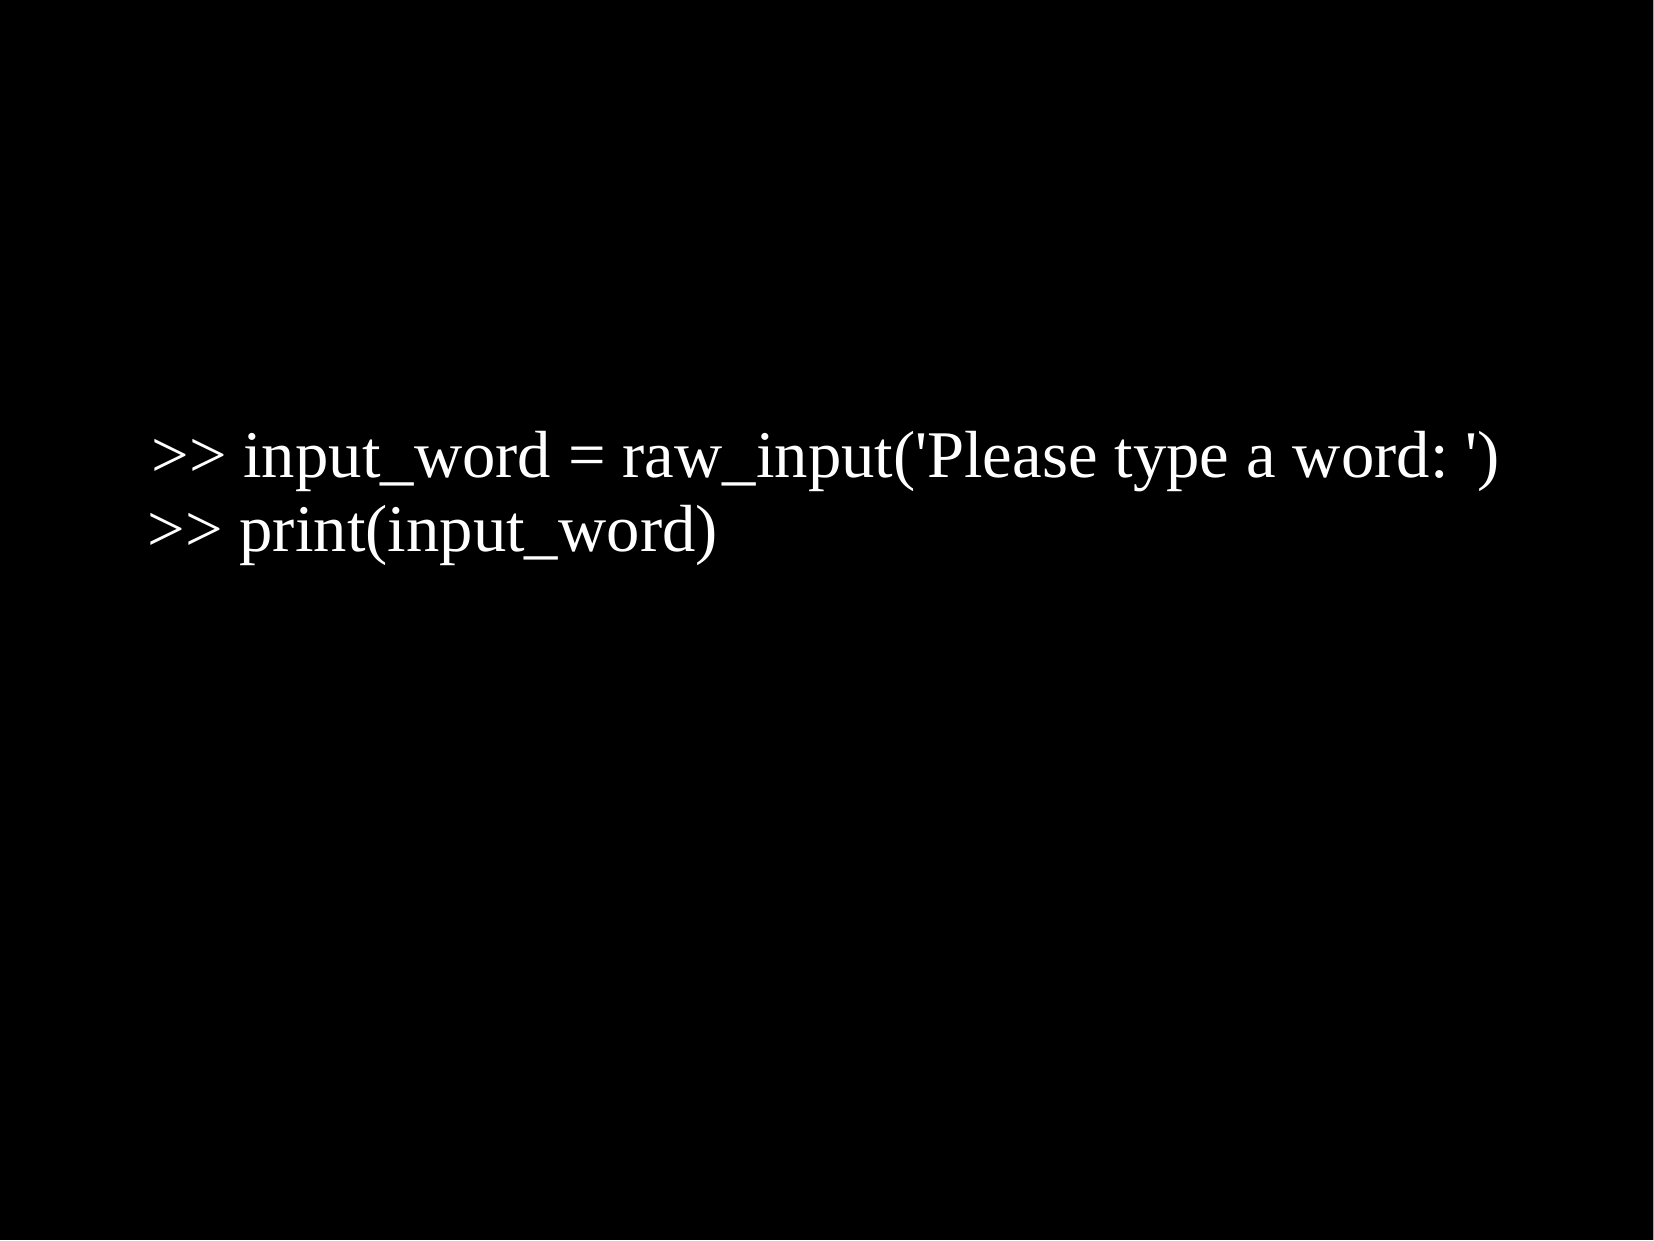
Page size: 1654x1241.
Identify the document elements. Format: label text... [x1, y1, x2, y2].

subtitle >> input_word = raw_input('Please type a word: ') >> print(input_word) [82, 49, 1571, 1010]
